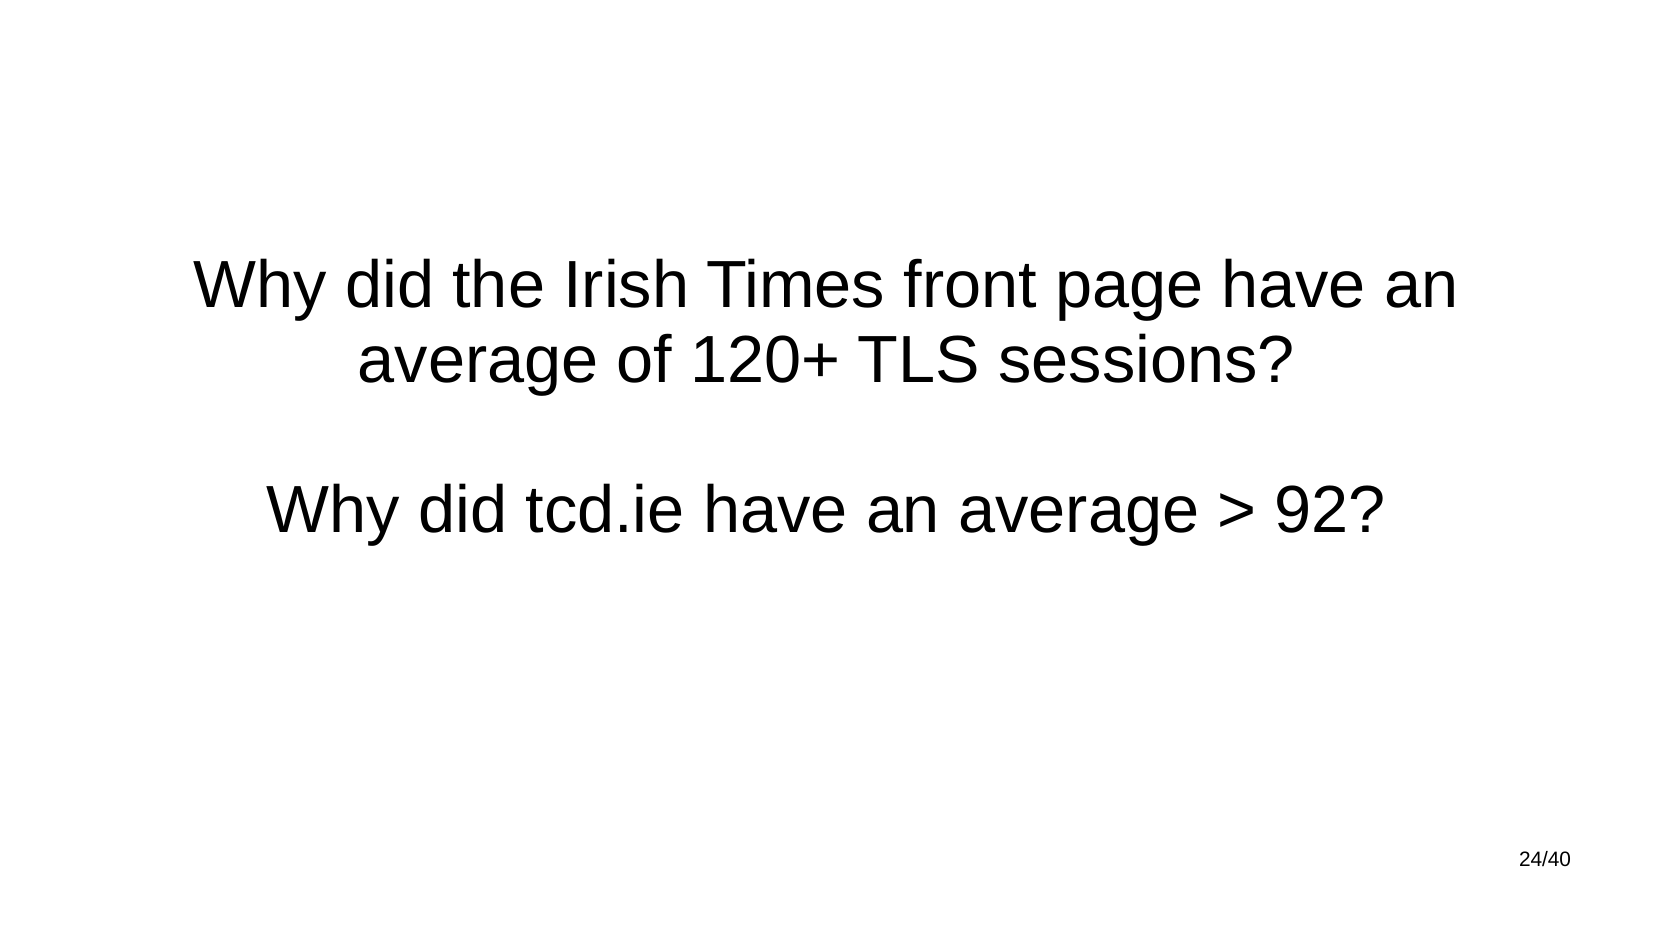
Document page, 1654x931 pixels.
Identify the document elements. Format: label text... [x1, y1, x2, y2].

subtitle Why did the Irish Times front page have an average of 120+ TLS sessions? Why did tcd.ie have an average > 92? [82, 37, 1571, 757]
